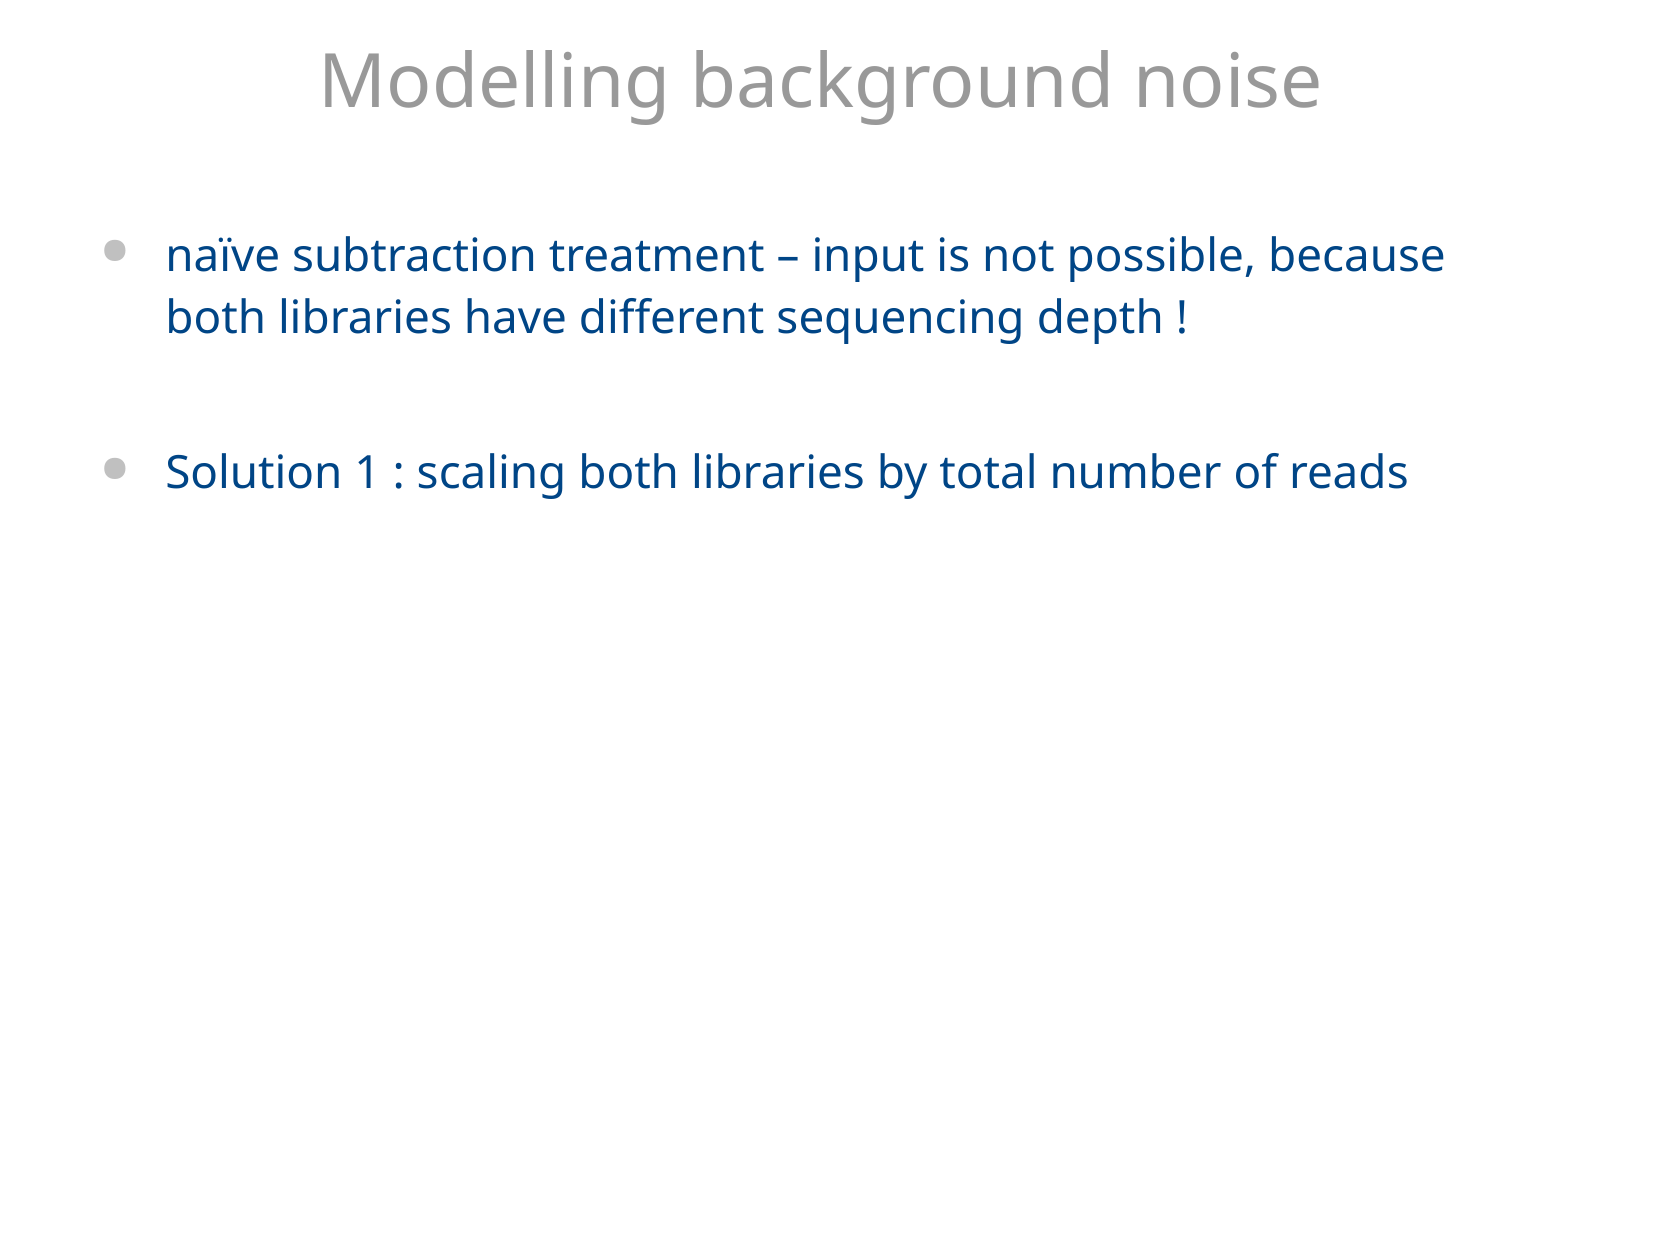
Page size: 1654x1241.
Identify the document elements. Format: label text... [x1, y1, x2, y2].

title Modelling background noise [76, 2, 1565, 154]
list naïve subtraction treatment – input is not possible, because both libraries have different sequencing depth ! Solution 1 : scaling both libraries by total number of reads [82, 222, 1538, 942]
